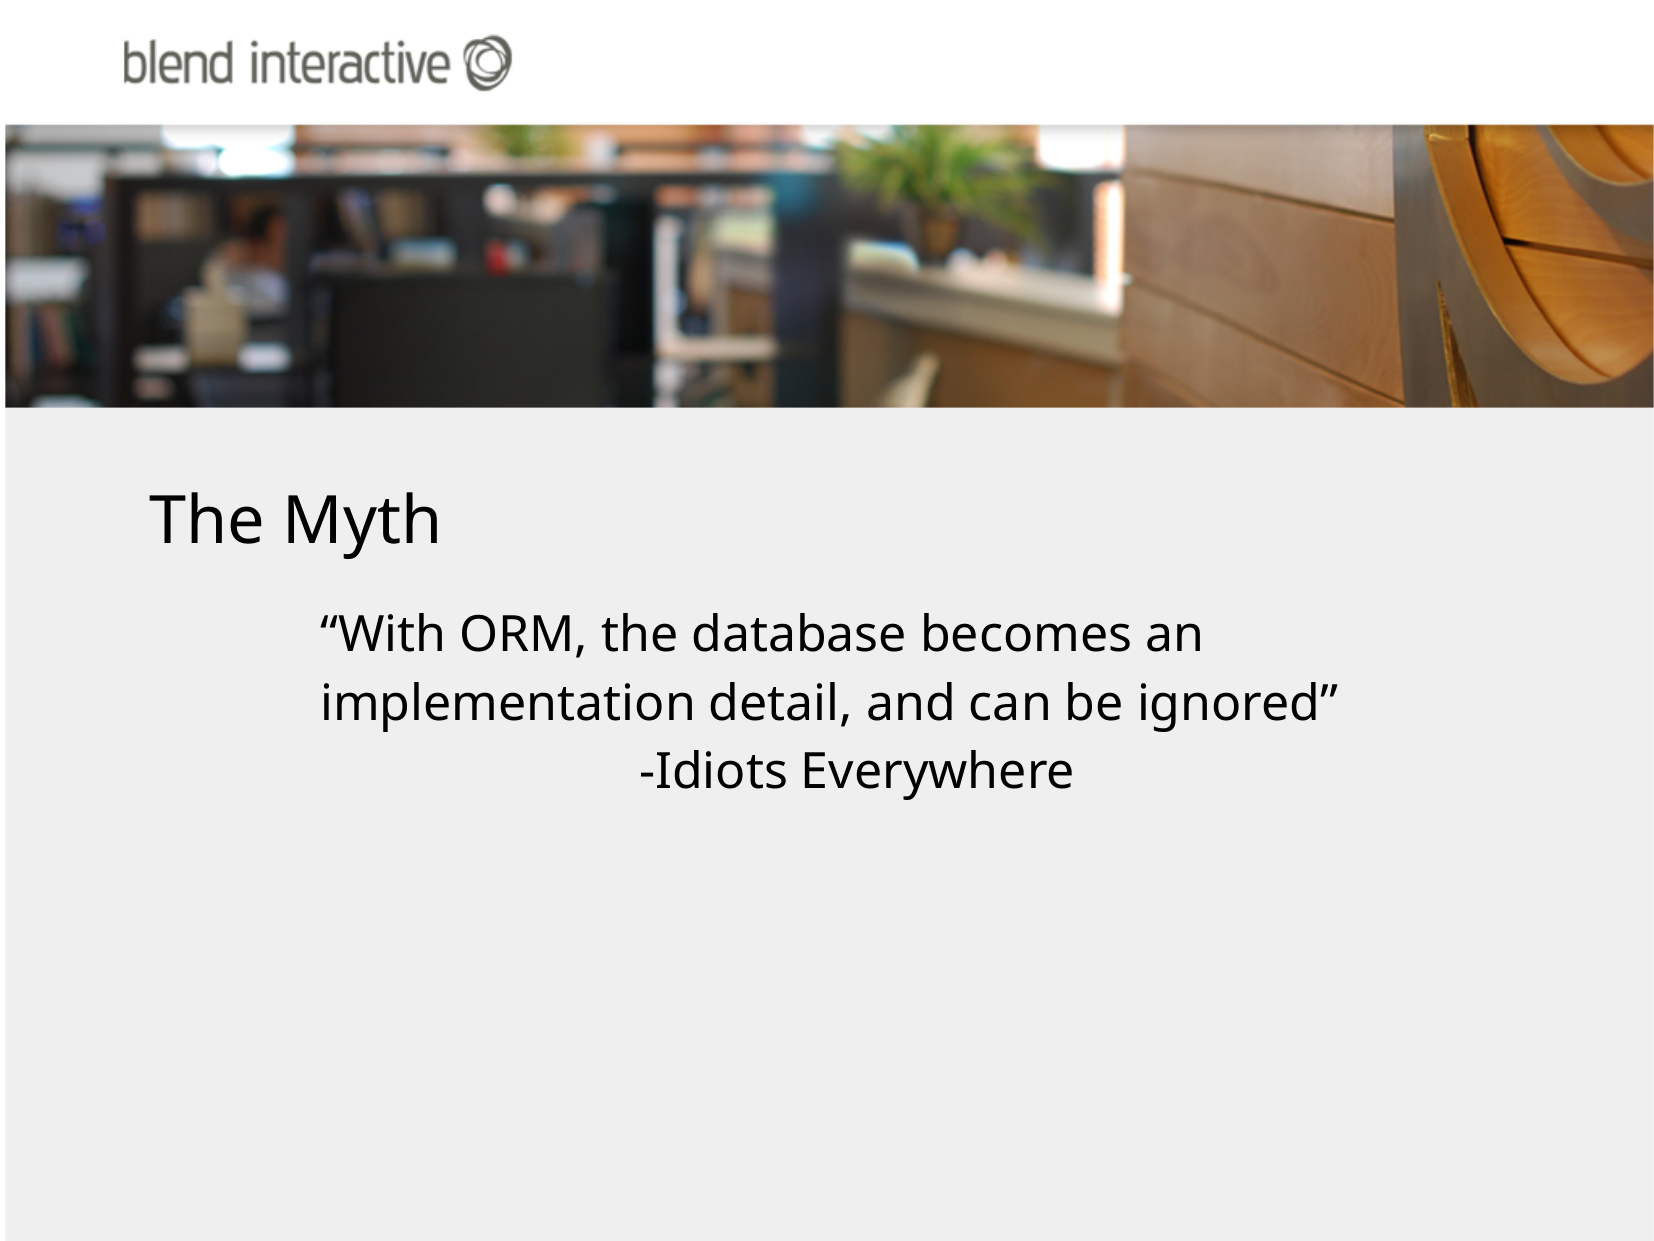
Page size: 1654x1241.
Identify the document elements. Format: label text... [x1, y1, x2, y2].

picture [5, 4, 1654, 1241]
text_box The Myth [135, 465, 442, 561]
text_box “With ORM, the database becomes an implementation detail, and can be ignored” -Idiots Everywhere [270, 591, 1411, 1186]
